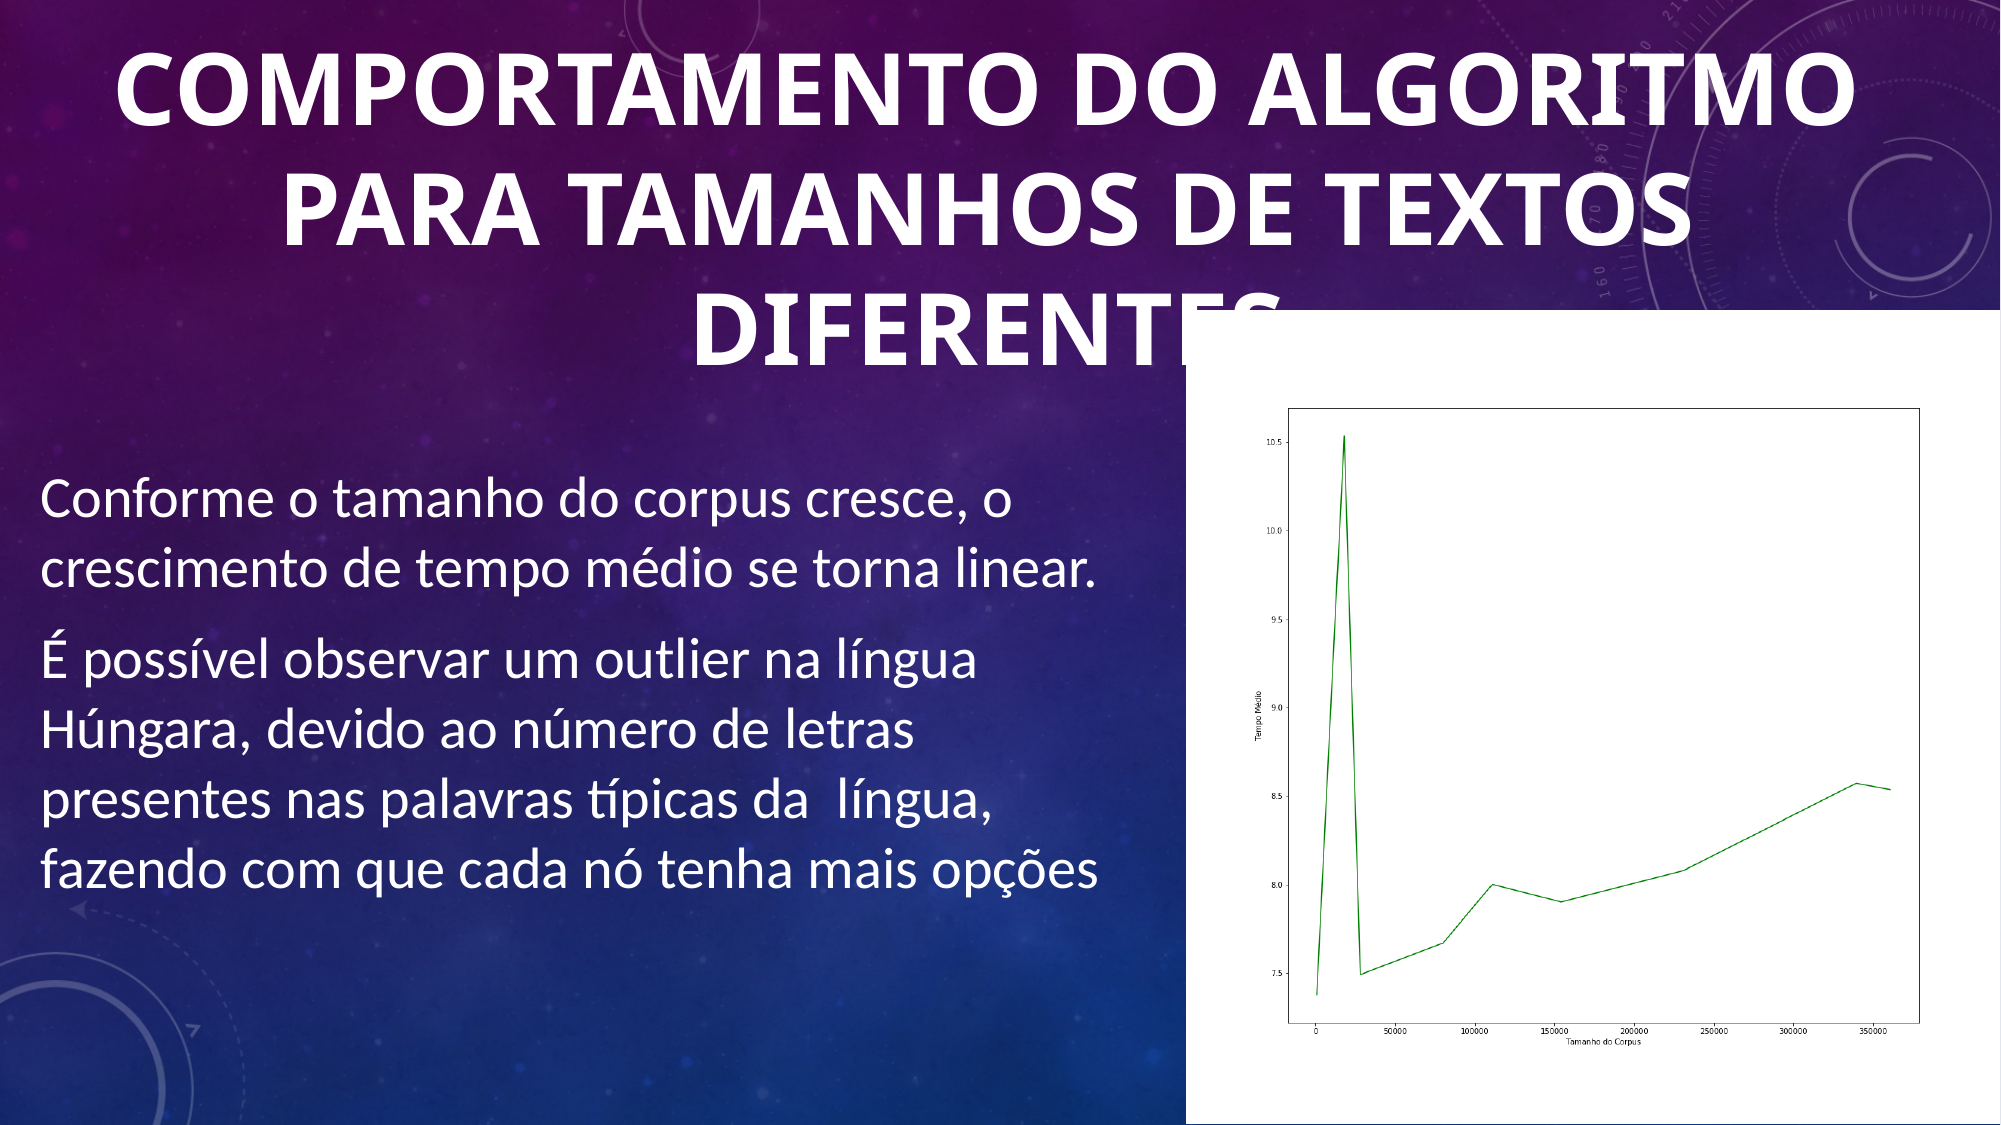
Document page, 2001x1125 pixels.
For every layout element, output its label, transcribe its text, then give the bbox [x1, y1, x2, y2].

text_box COMPORTAMENTO DO ALGORITMO PARA TAMANHOS DE TEXTOS DIFERENTES [15, 10, 1959, 300]
list Conforme o tamanho do corpus cresce, o crescimento de tempo médio se torna linear. É possível observar um outlier na língua Húngara, devido ao número de letras presentes nas palavras típicas da língua, fazendo com que cada nó tenha mais opções [25, 300, 1143, 969]
picture [0, 0, 2001, 1125]
